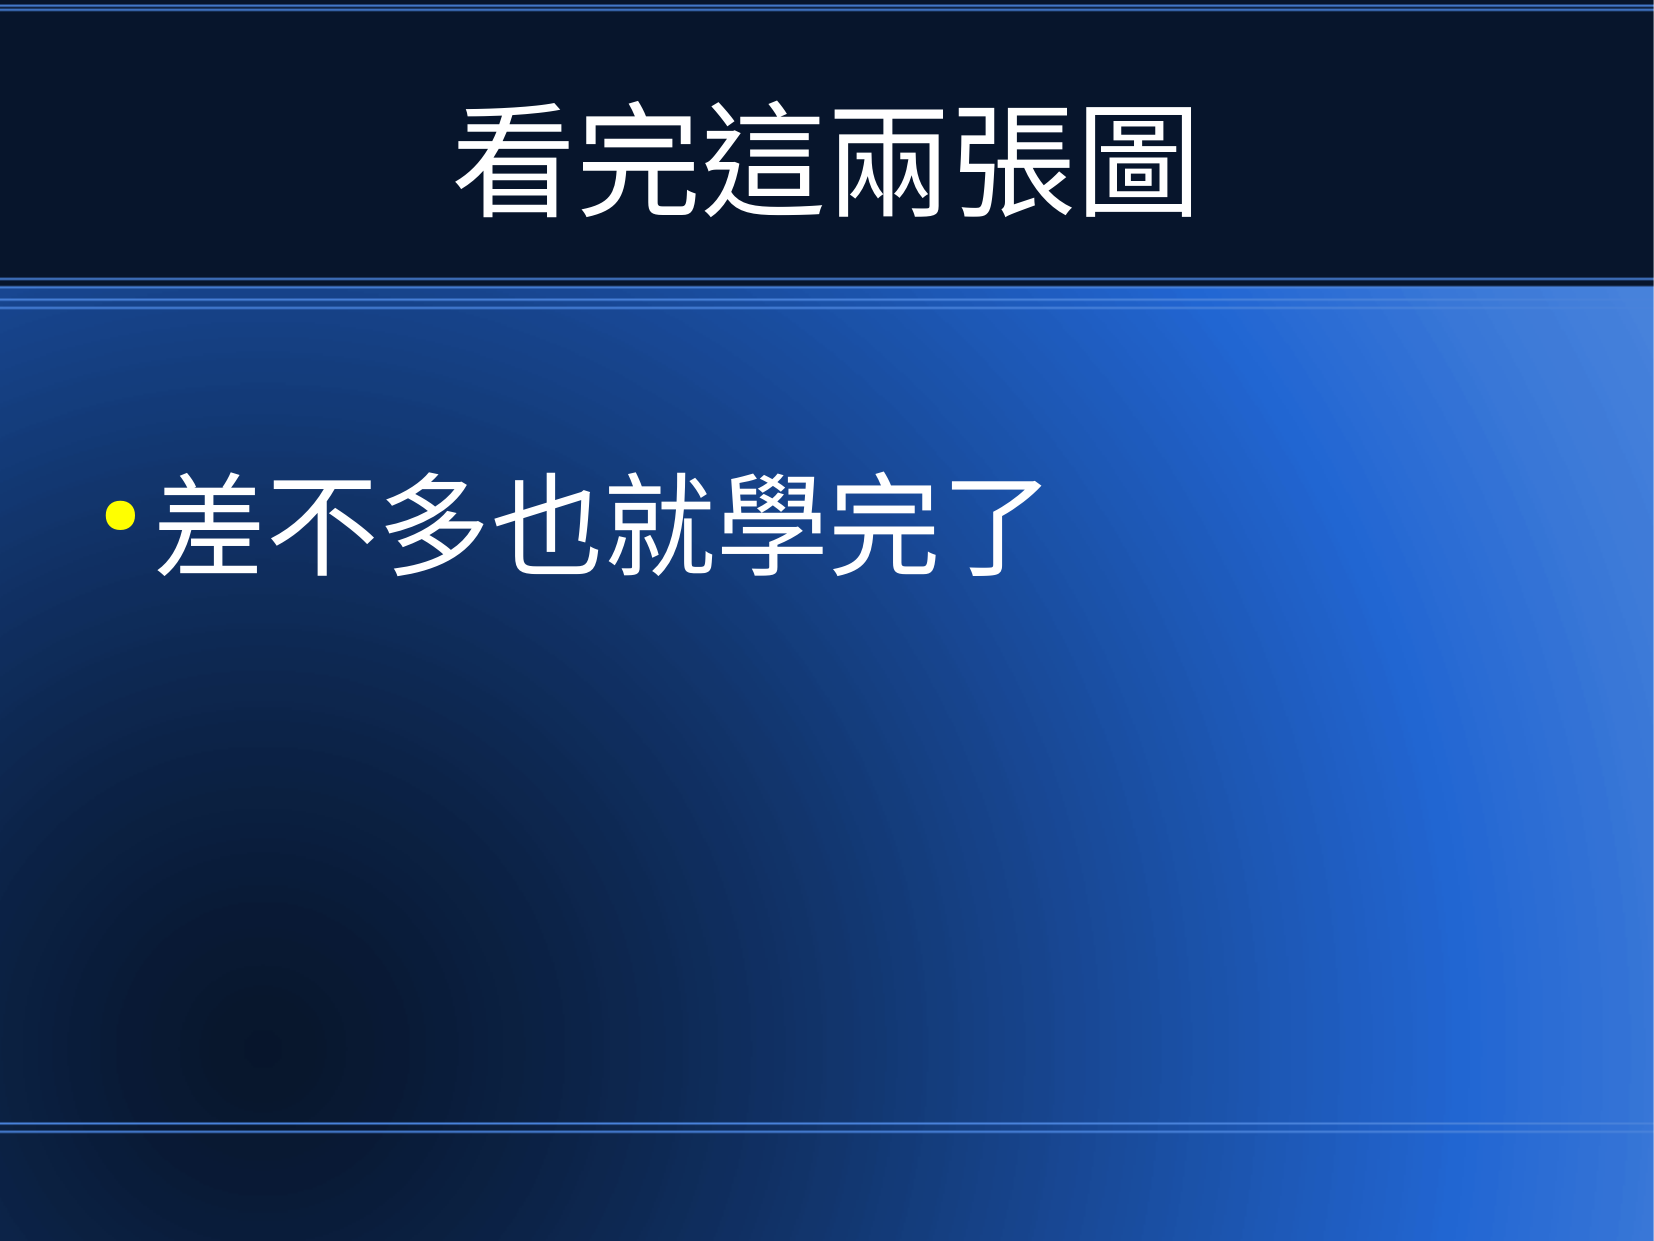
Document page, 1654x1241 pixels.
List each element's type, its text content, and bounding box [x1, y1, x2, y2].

picture [0, 0, 1654, 1241]
list 差不多也就學完了 [82, 355, 1571, 1241]
title 看完這兩張圖 [82, 49, 1571, 257]
